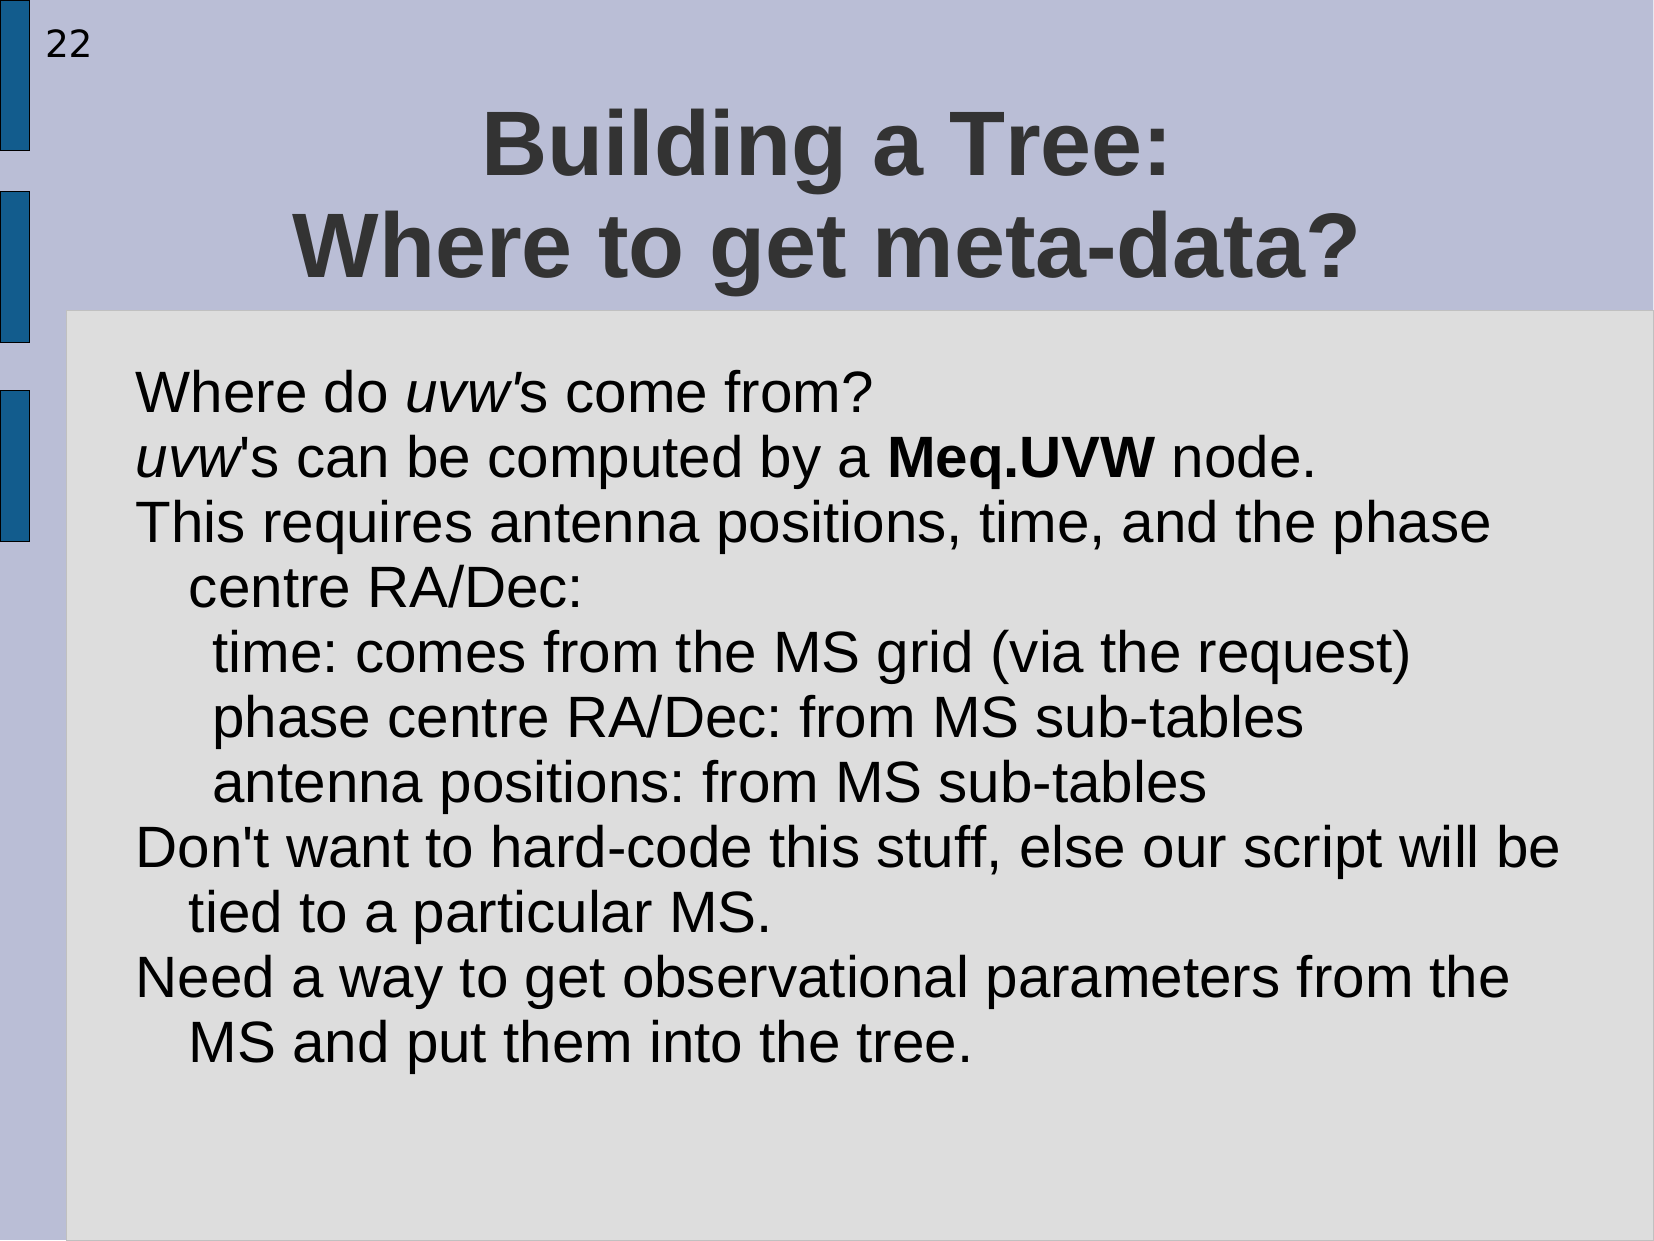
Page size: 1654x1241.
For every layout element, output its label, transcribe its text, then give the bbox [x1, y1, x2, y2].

title Building a Tree: Where to get meta-data? [121, 87, 1534, 302]
list Where do uvw's come from? uvw's can be computed by a Meq.UVW node. This requires antenna positions, time, and the phase centre RA/Dec: time: comes from the MS grid (via the request) phase centre RA/Dec: from MS sub-tables antenna positions: from MS sub-tables Don't want to hard-code this stuff, else our script will be tied to a particular MS. Need a way to get observational parameters from the MS and put them into the tree. [118, 359, 1590, 1173]
text_box <number> [32, 15, 267, 89]
